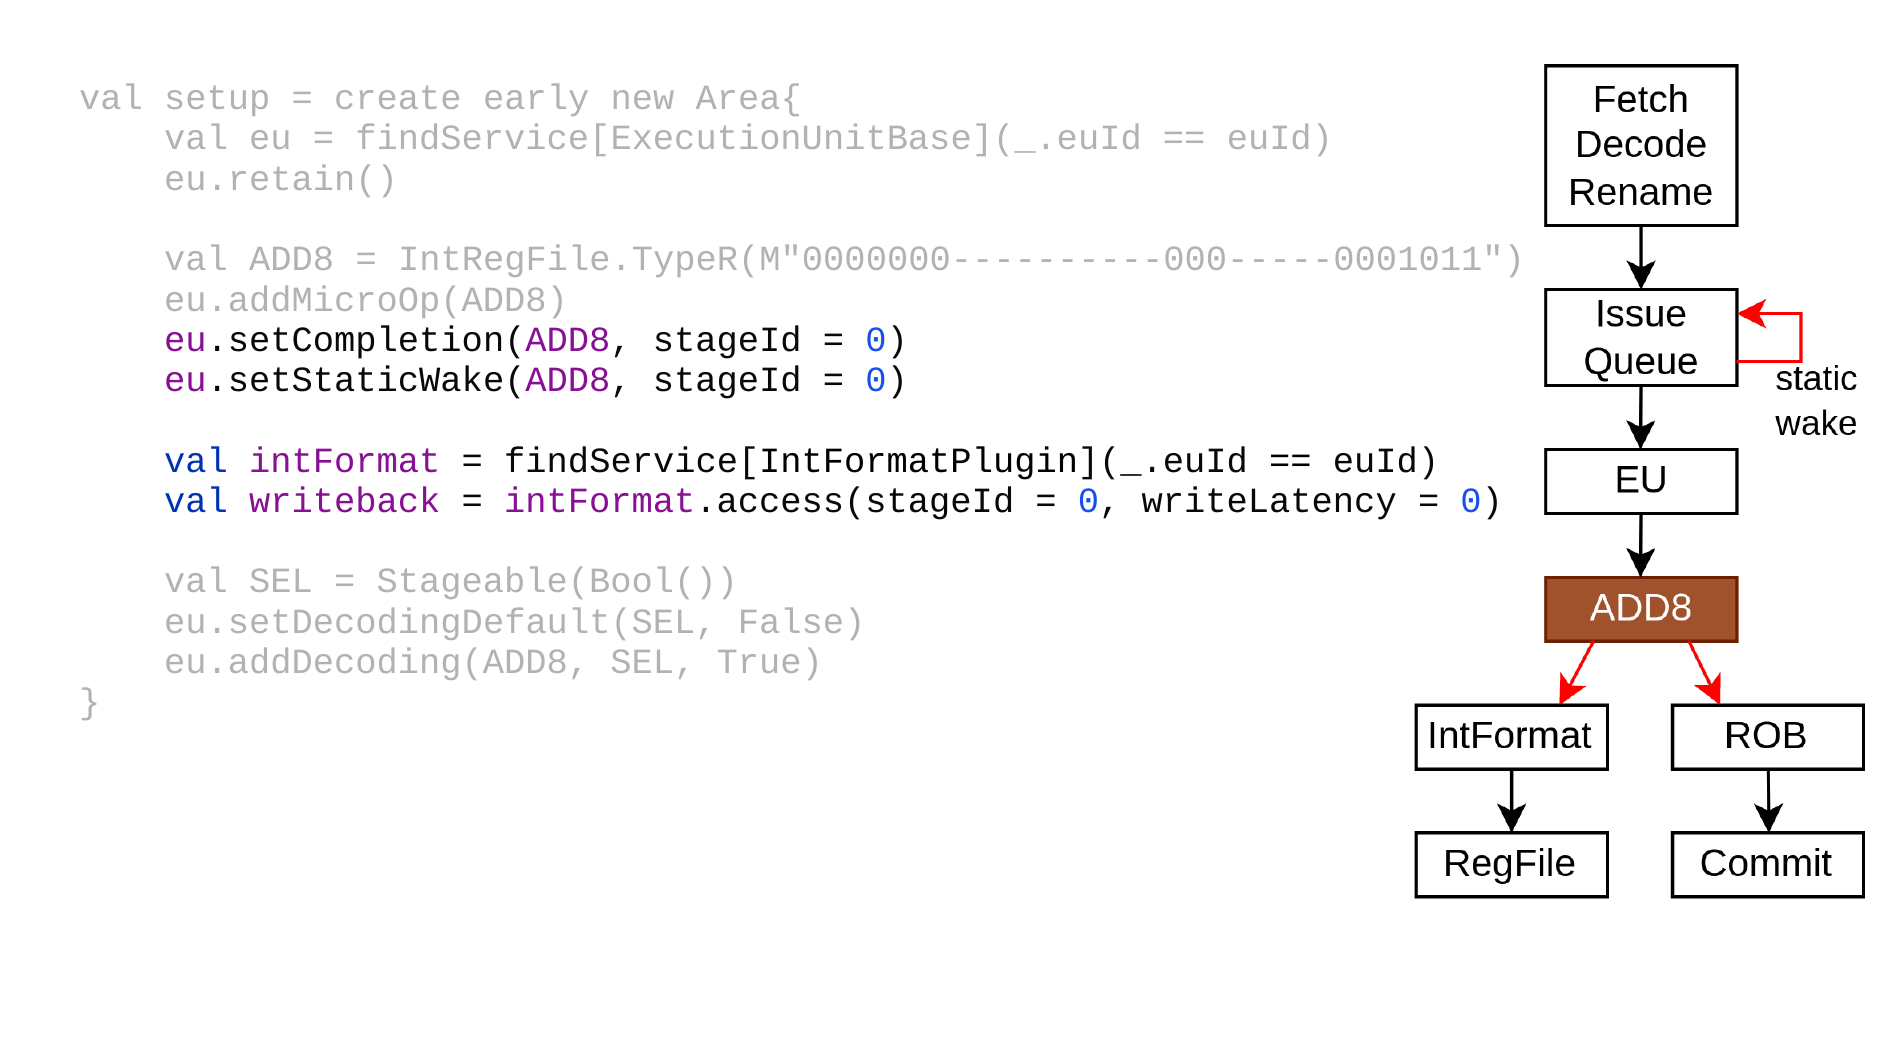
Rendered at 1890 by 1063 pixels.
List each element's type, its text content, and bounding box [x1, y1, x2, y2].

text_box val setup = create early new Area{ val eu = findService[ExecutionUnitBase](_.euId == euId) eu.retain() val ADD8 = IntRegFile.TypeR(M"0000000----------000-----0001011") eu.addMicroOp(ADD8) eu.setCompletion(ADD8, stageId = 0) eu.setStaticWake(ADD8, stageId = 0) val intFormat = findService[IntFormatPlugin](_.euId == euId) val writeback = intFormat.access(stageId = 0, writeLatency = 0) val SEL = Stageable(Bool()) eu.setDecodingDefault(SEL, False) eu.addDecoding(ADD8, SEL, True) } [21, 32, 1381, 792]
picture [1381, 32, 1890, 931]
